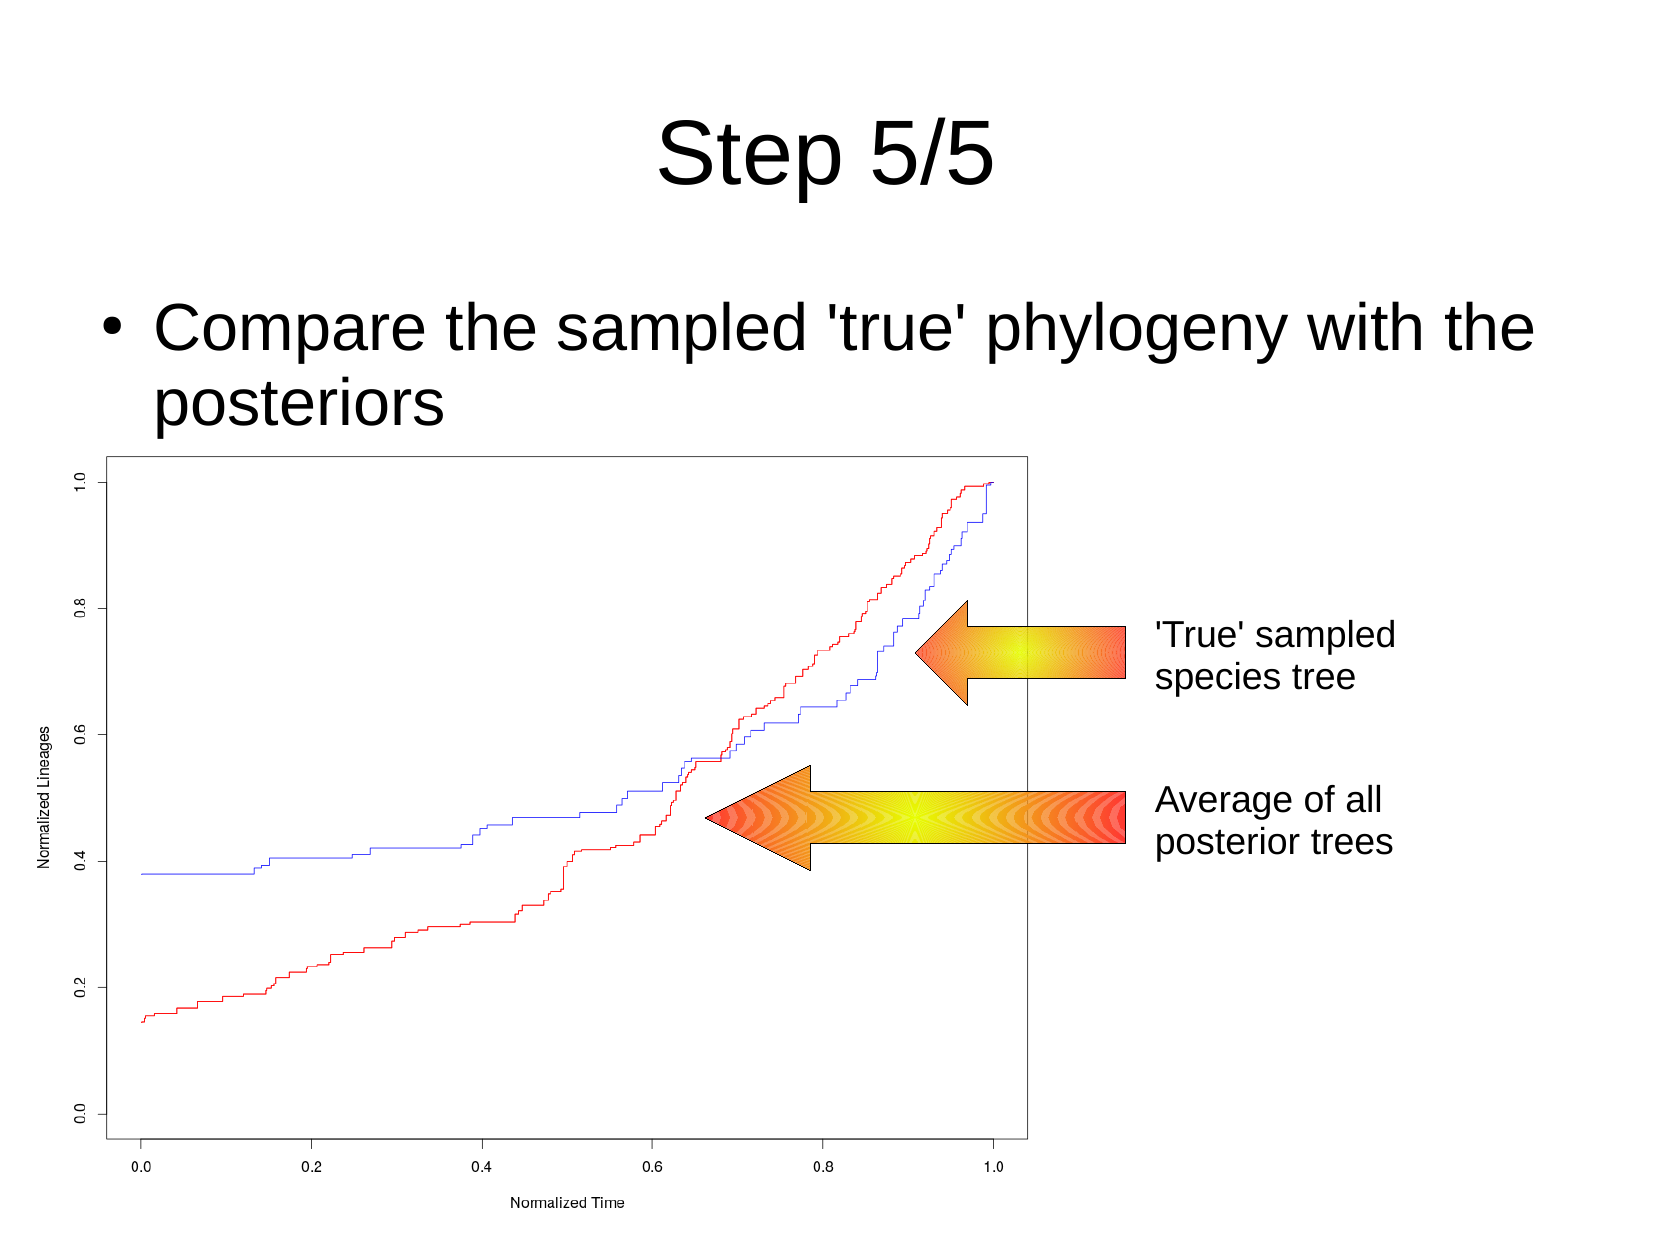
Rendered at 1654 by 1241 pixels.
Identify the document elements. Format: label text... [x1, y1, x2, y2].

text_box Average of all posterior trees [1140, 771, 1531, 871]
picture [34, 450, 1051, 1217]
text_box [705, 765, 1126, 871]
title Step 5/5 [82, 49, 1571, 257]
list Compare the sampled 'true' phylogeny with the posteriors [82, 290, 1571, 1010]
text_box [915, 600, 1126, 706]
text_box 'True' sampled species tree [1140, 606, 1531, 706]
